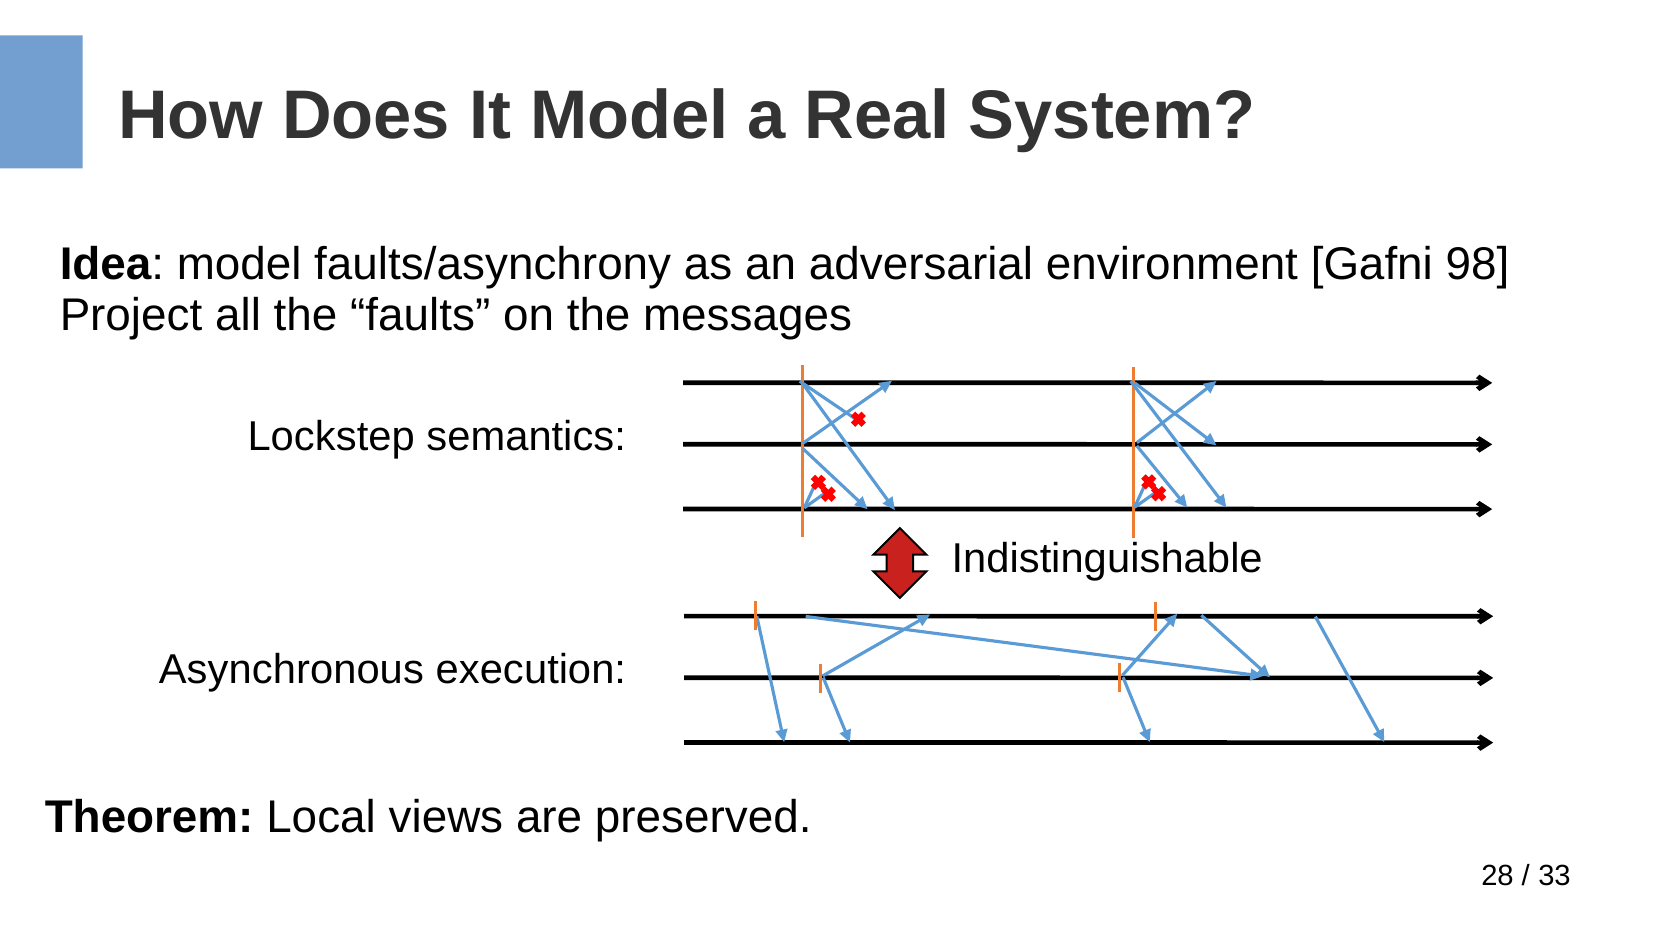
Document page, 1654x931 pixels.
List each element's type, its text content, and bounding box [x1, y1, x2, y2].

text_box [812, 476, 835, 501]
text_box Idea: model faults/asynchrony as an adversarial environment [Gafni 98] Project all the “faults” on the messages [45, 230, 1546, 348]
text_box Asynchronous execution: [144, 634, 642, 700]
text_box [1142, 475, 1165, 500]
text_box [873, 528, 927, 598]
text_box Indistinguishable [936, 523, 1278, 589]
text_box Theorem: Local views are preserved. [29, 778, 827, 849]
text_box [852, 413, 865, 426]
title How Does It Model a Real System? [118, 37, 1571, 193]
text_box Lockstep semantics: [232, 400, 642, 466]
